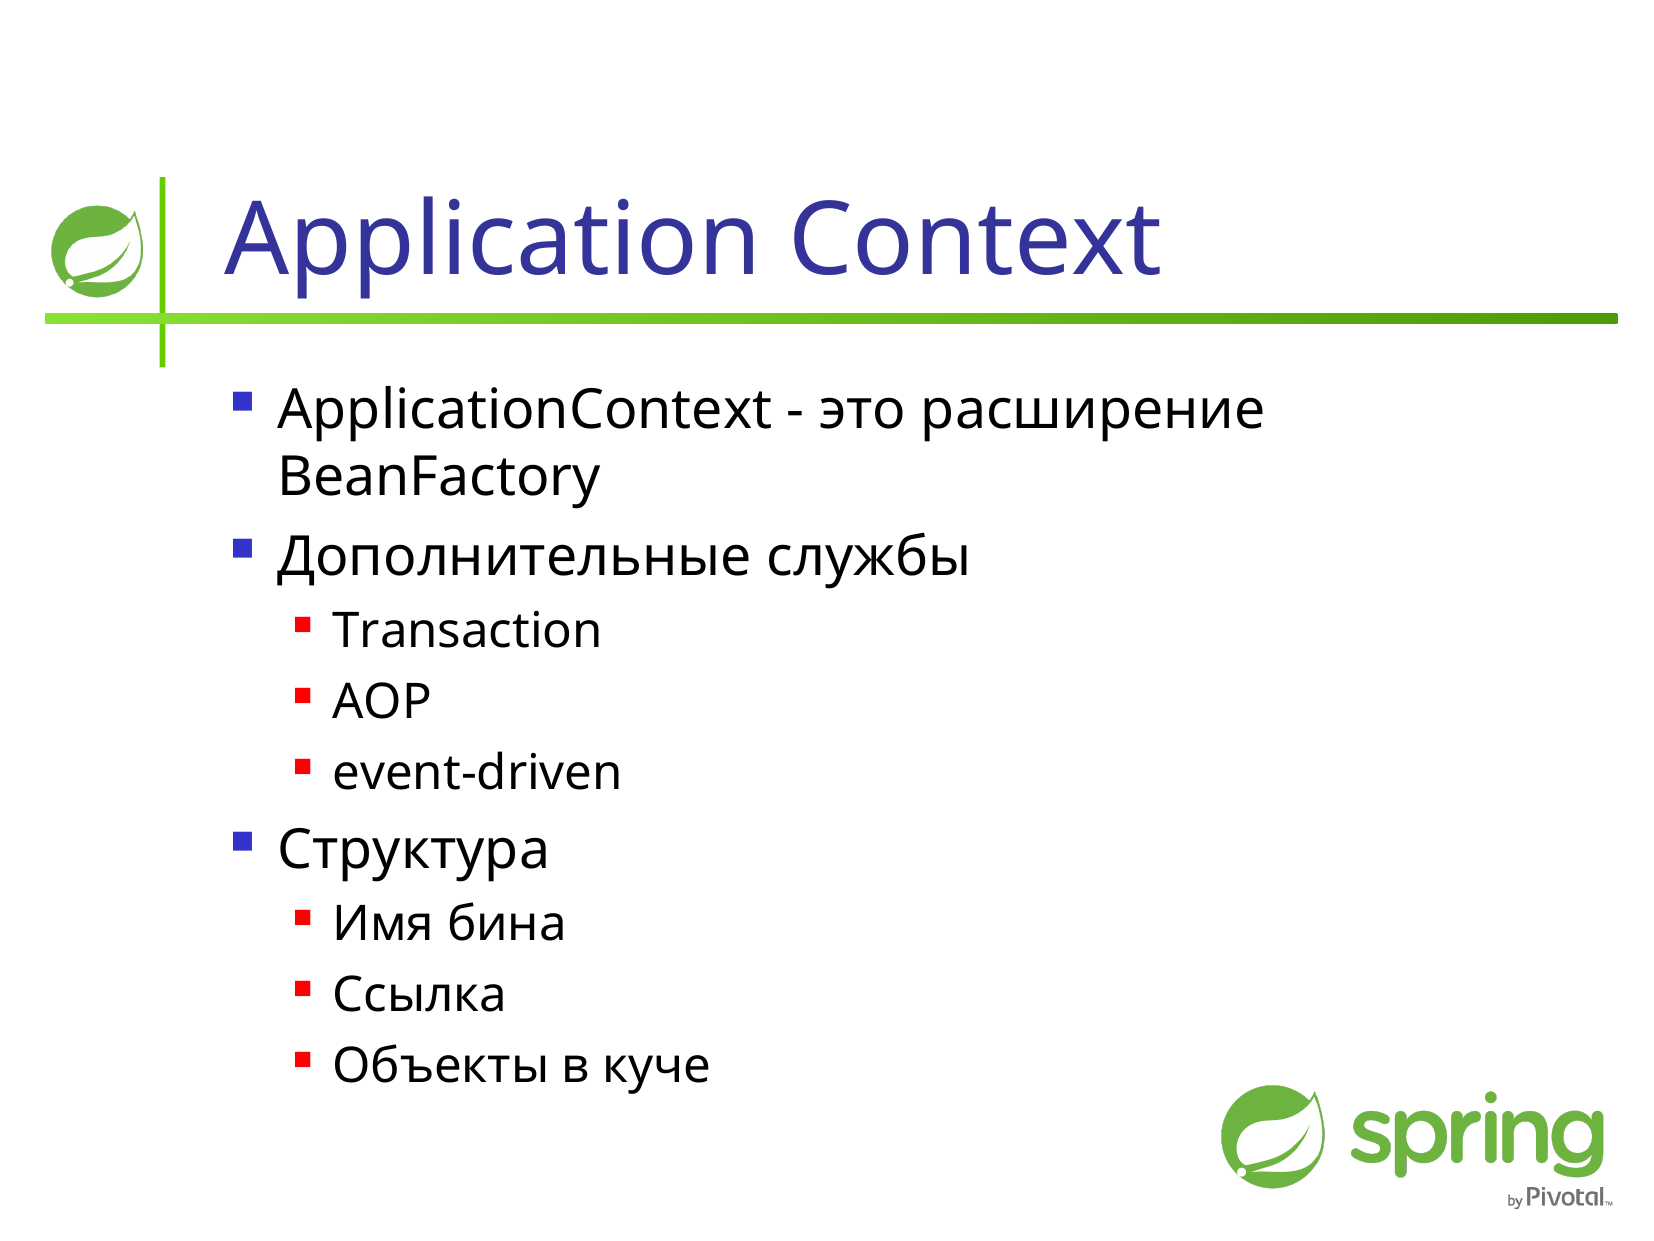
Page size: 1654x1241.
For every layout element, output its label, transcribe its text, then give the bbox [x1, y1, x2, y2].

list ApplicationContext - это расширение BeanFactory Дополнительные службы Transaction AOP event-driven Структура Имя бина Ссылка Объекты в куче [213, 364, 1620, 1109]
picture [1216, 1109, 1618, 1212]
title Application Context [208, 38, 1618, 304]
